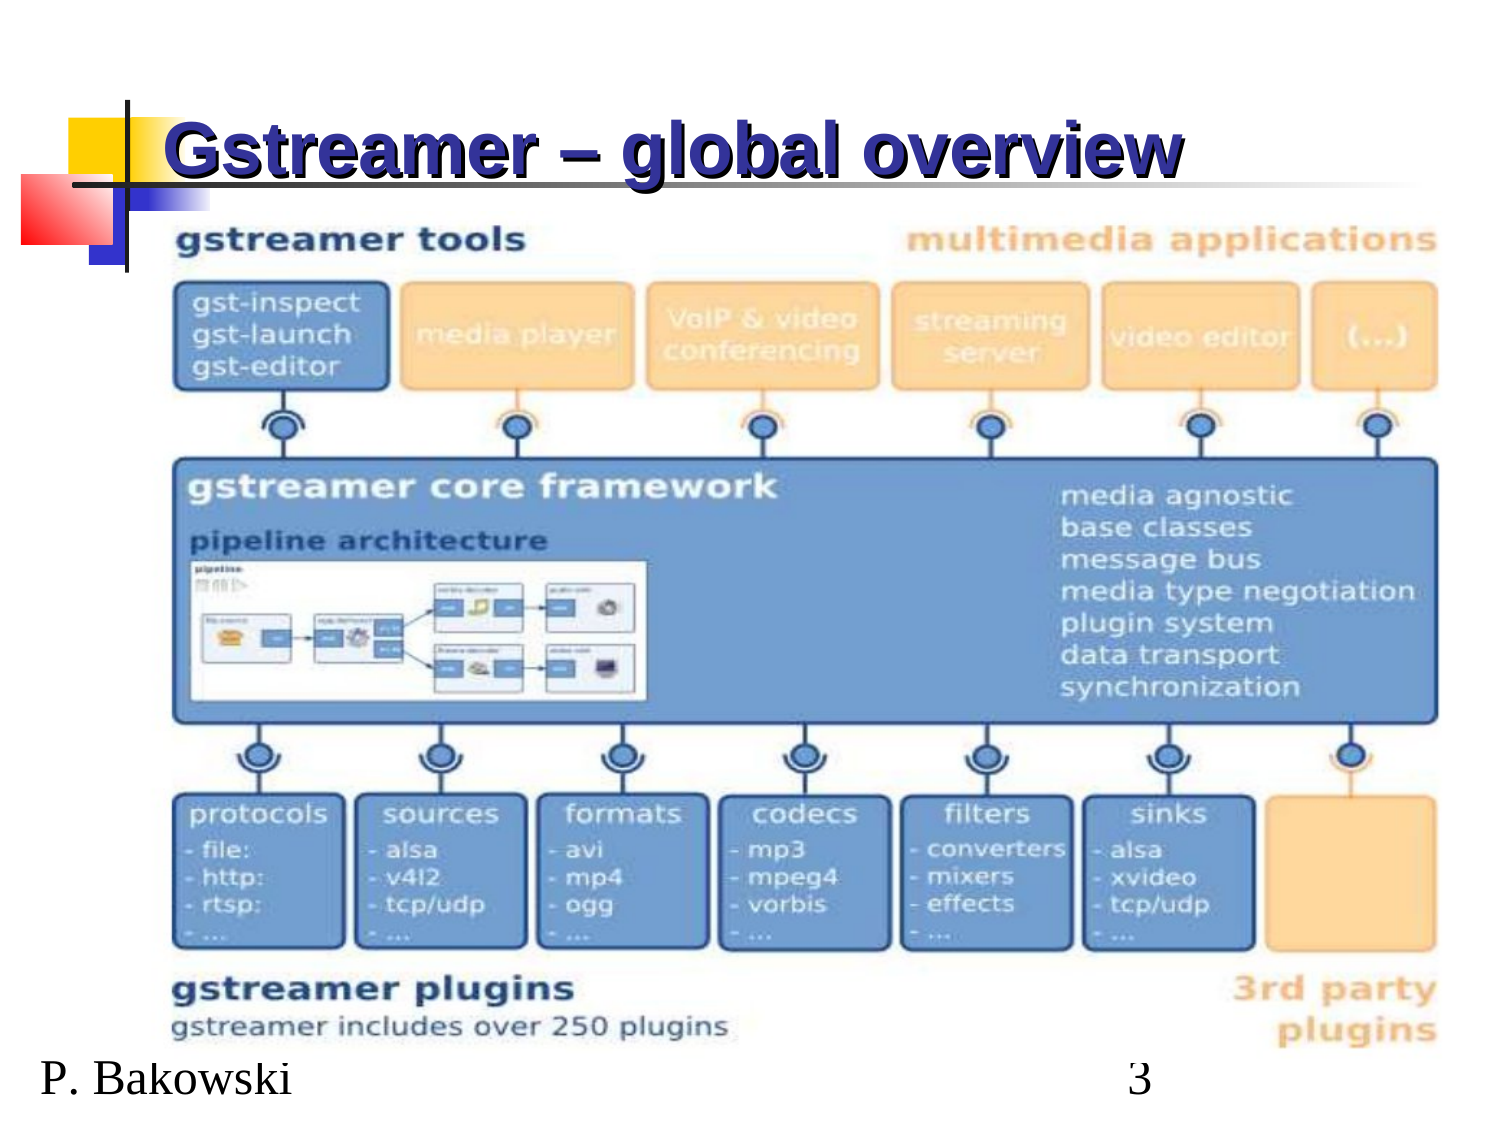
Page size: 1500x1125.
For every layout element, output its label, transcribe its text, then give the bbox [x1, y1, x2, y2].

title Gstreamer – global overview [147, 92, 1500, 213]
picture [129, 211, 1470, 1063]
